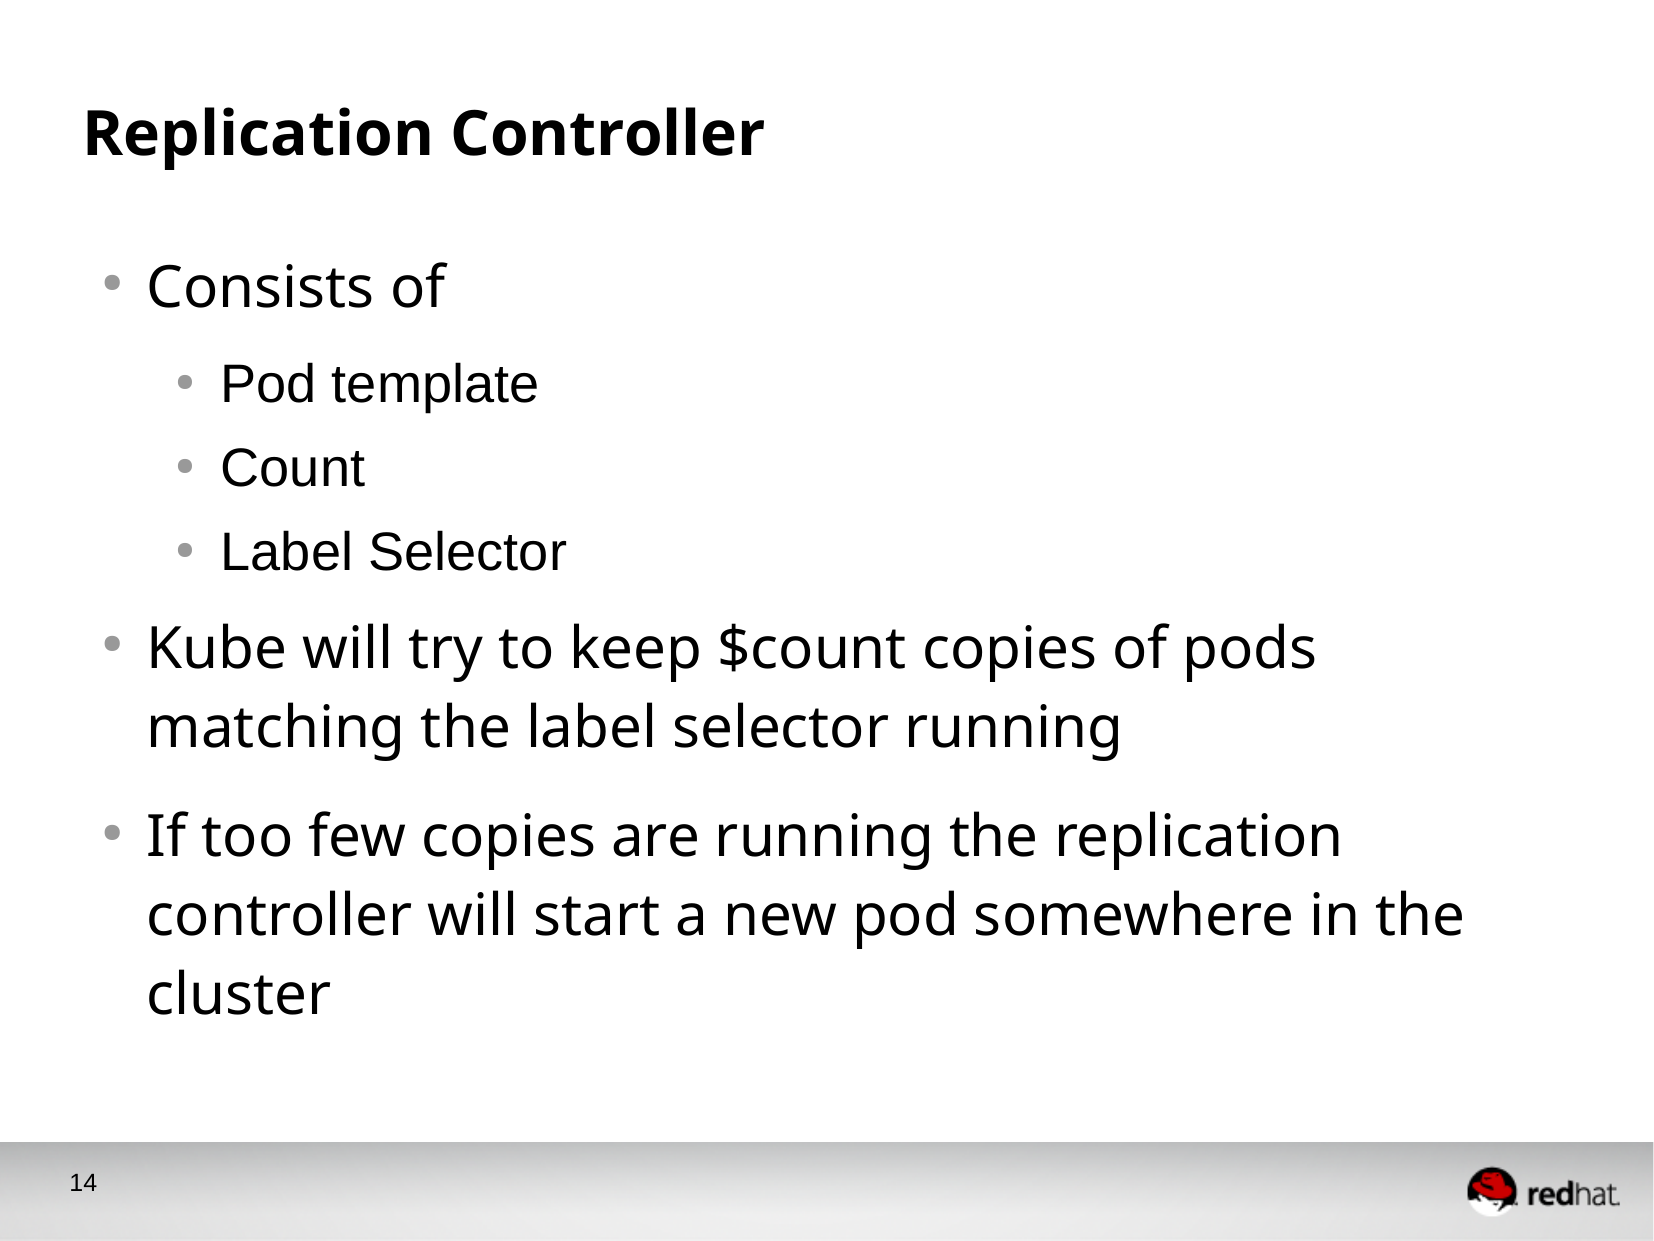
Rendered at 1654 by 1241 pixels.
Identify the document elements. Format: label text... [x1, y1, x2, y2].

list Consists of Pod template Count Label Selector Kube will try to keep $count copies of pods matching the label selector running If too few copies are running the replication controller will start a new pod somewhere in the cluster [86, 244, 1576, 1039]
picture [0, 1142, 1654, 1241]
title Replication Controller [82, 37, 1571, 226]
